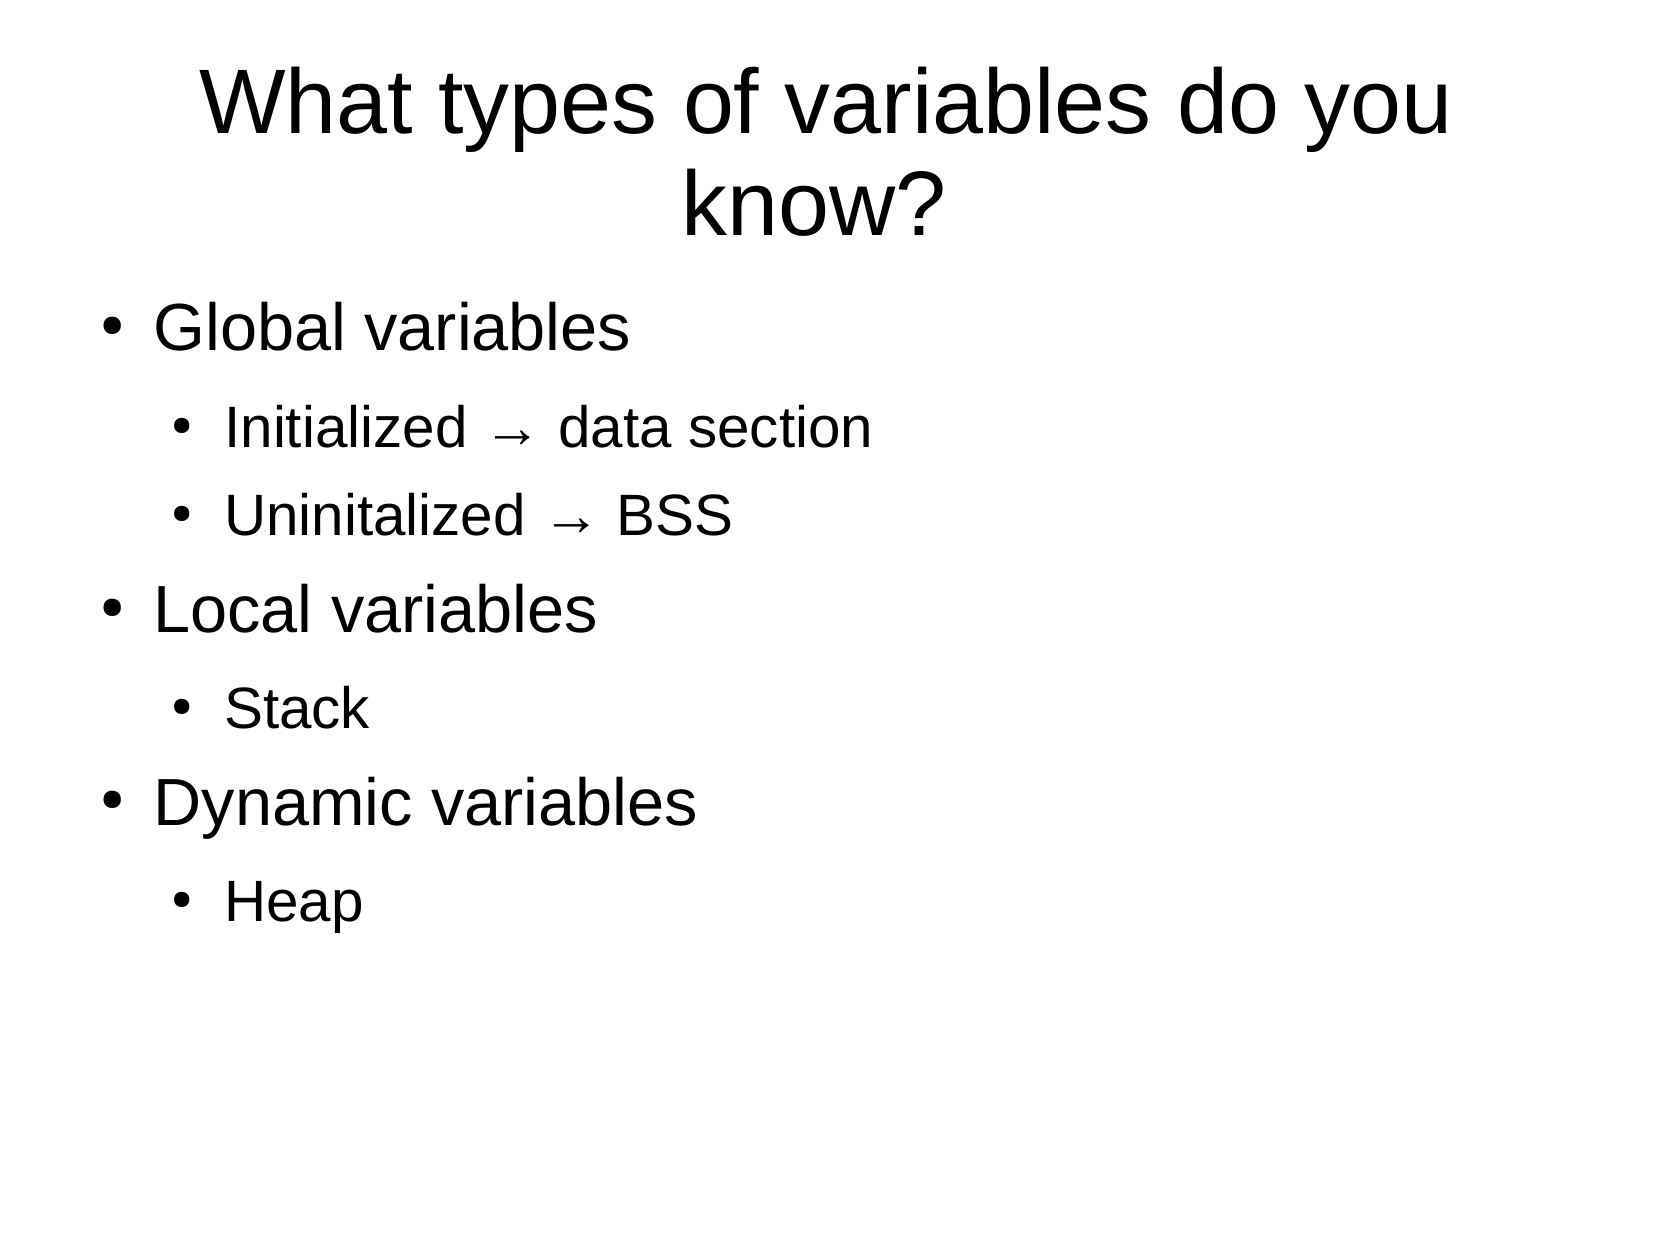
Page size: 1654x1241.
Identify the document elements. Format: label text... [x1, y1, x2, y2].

list Global variables Initialized → data section Uninitalized → BSS Local variables Stack Dynamic variables Heap [82, 290, 1571, 1010]
title What types of variables do you know? [82, 49, 1571, 257]
